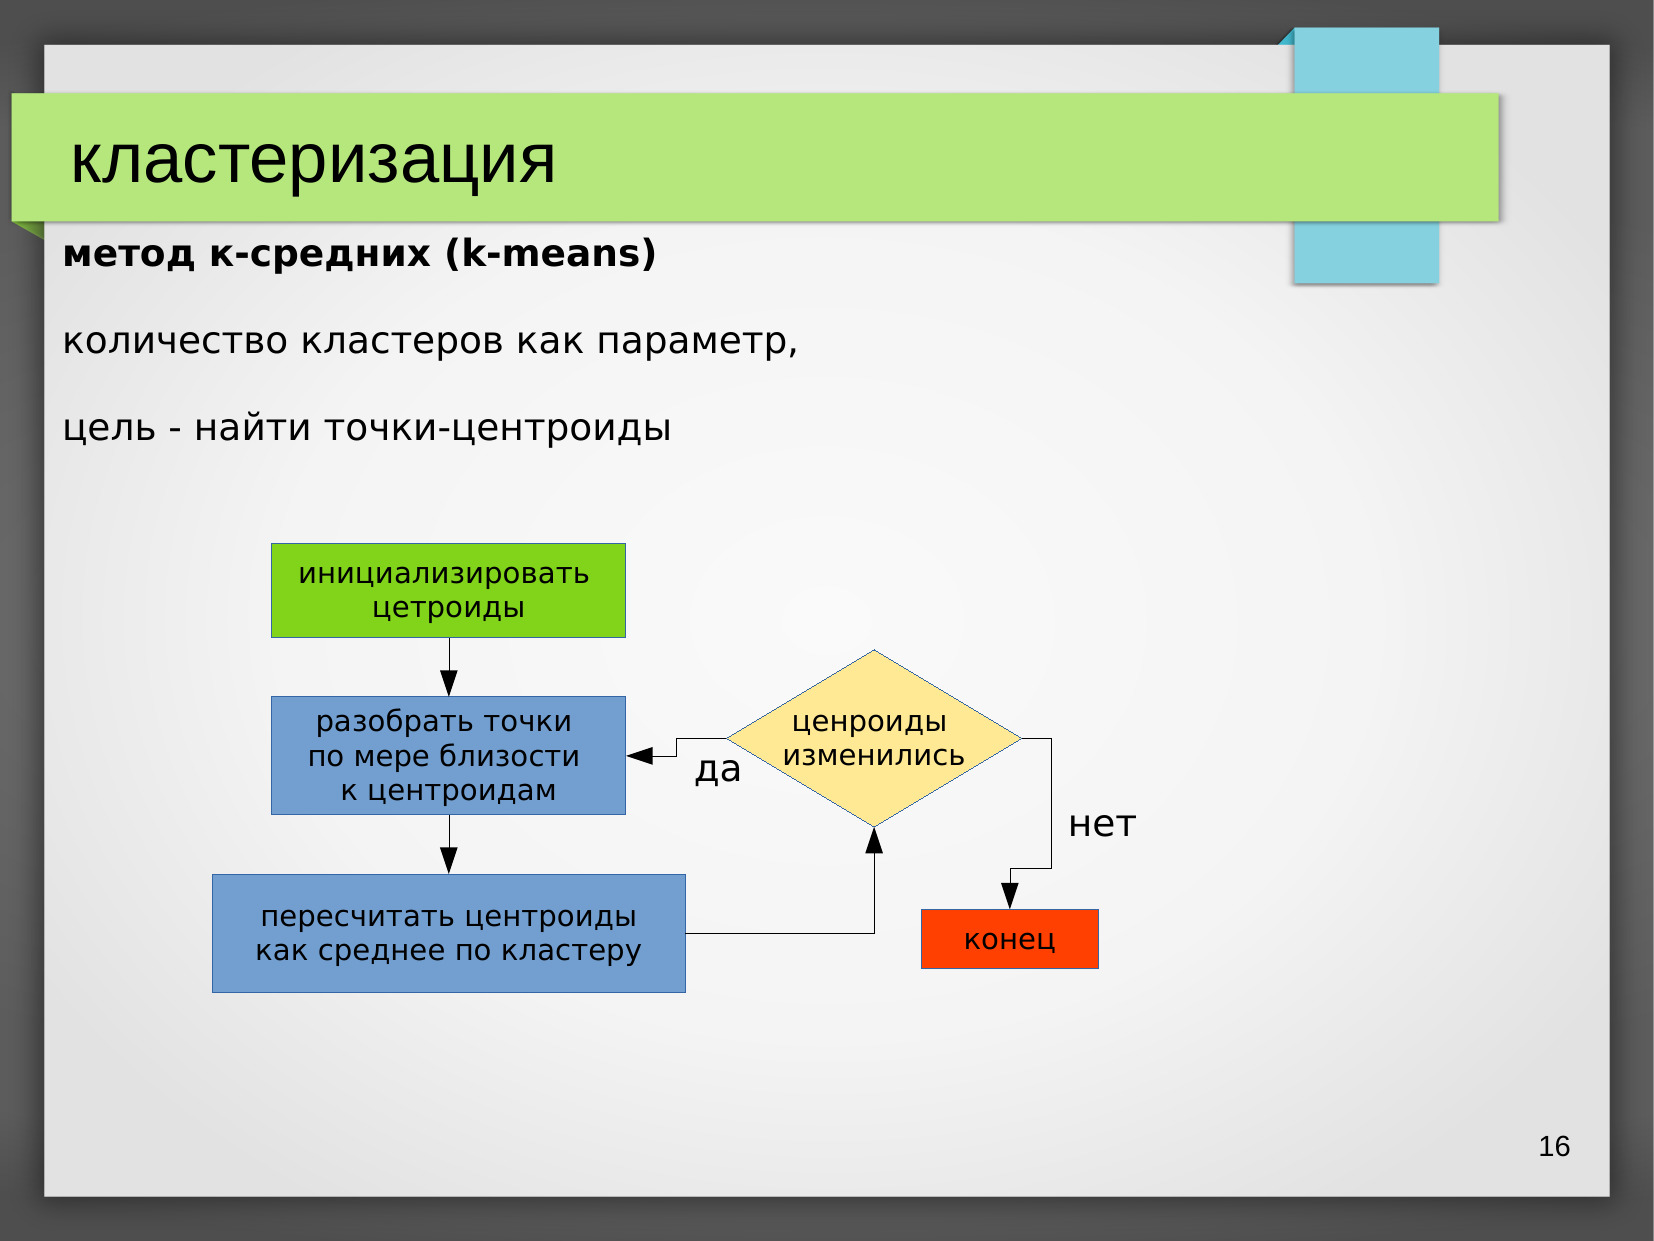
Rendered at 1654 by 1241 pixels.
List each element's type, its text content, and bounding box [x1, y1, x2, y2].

text_box разобрать точки по мере близости к центроидам [271, 696, 626, 815]
text_box ценроиды изменились [726, 649, 1022, 827]
text_box метод к-средних (k-means) количество кластеров как параметр, цель - найти точки-центроиды [47, 224, 827, 457]
picture [0, 0, 1654, 1241]
title кластеризация [70, 118, 1205, 199]
text_box конец [921, 909, 1099, 969]
text_box пересчитать центроиды как среднее по кластеру [212, 874, 686, 993]
text_box инициализировать цетроиды [271, 543, 626, 638]
